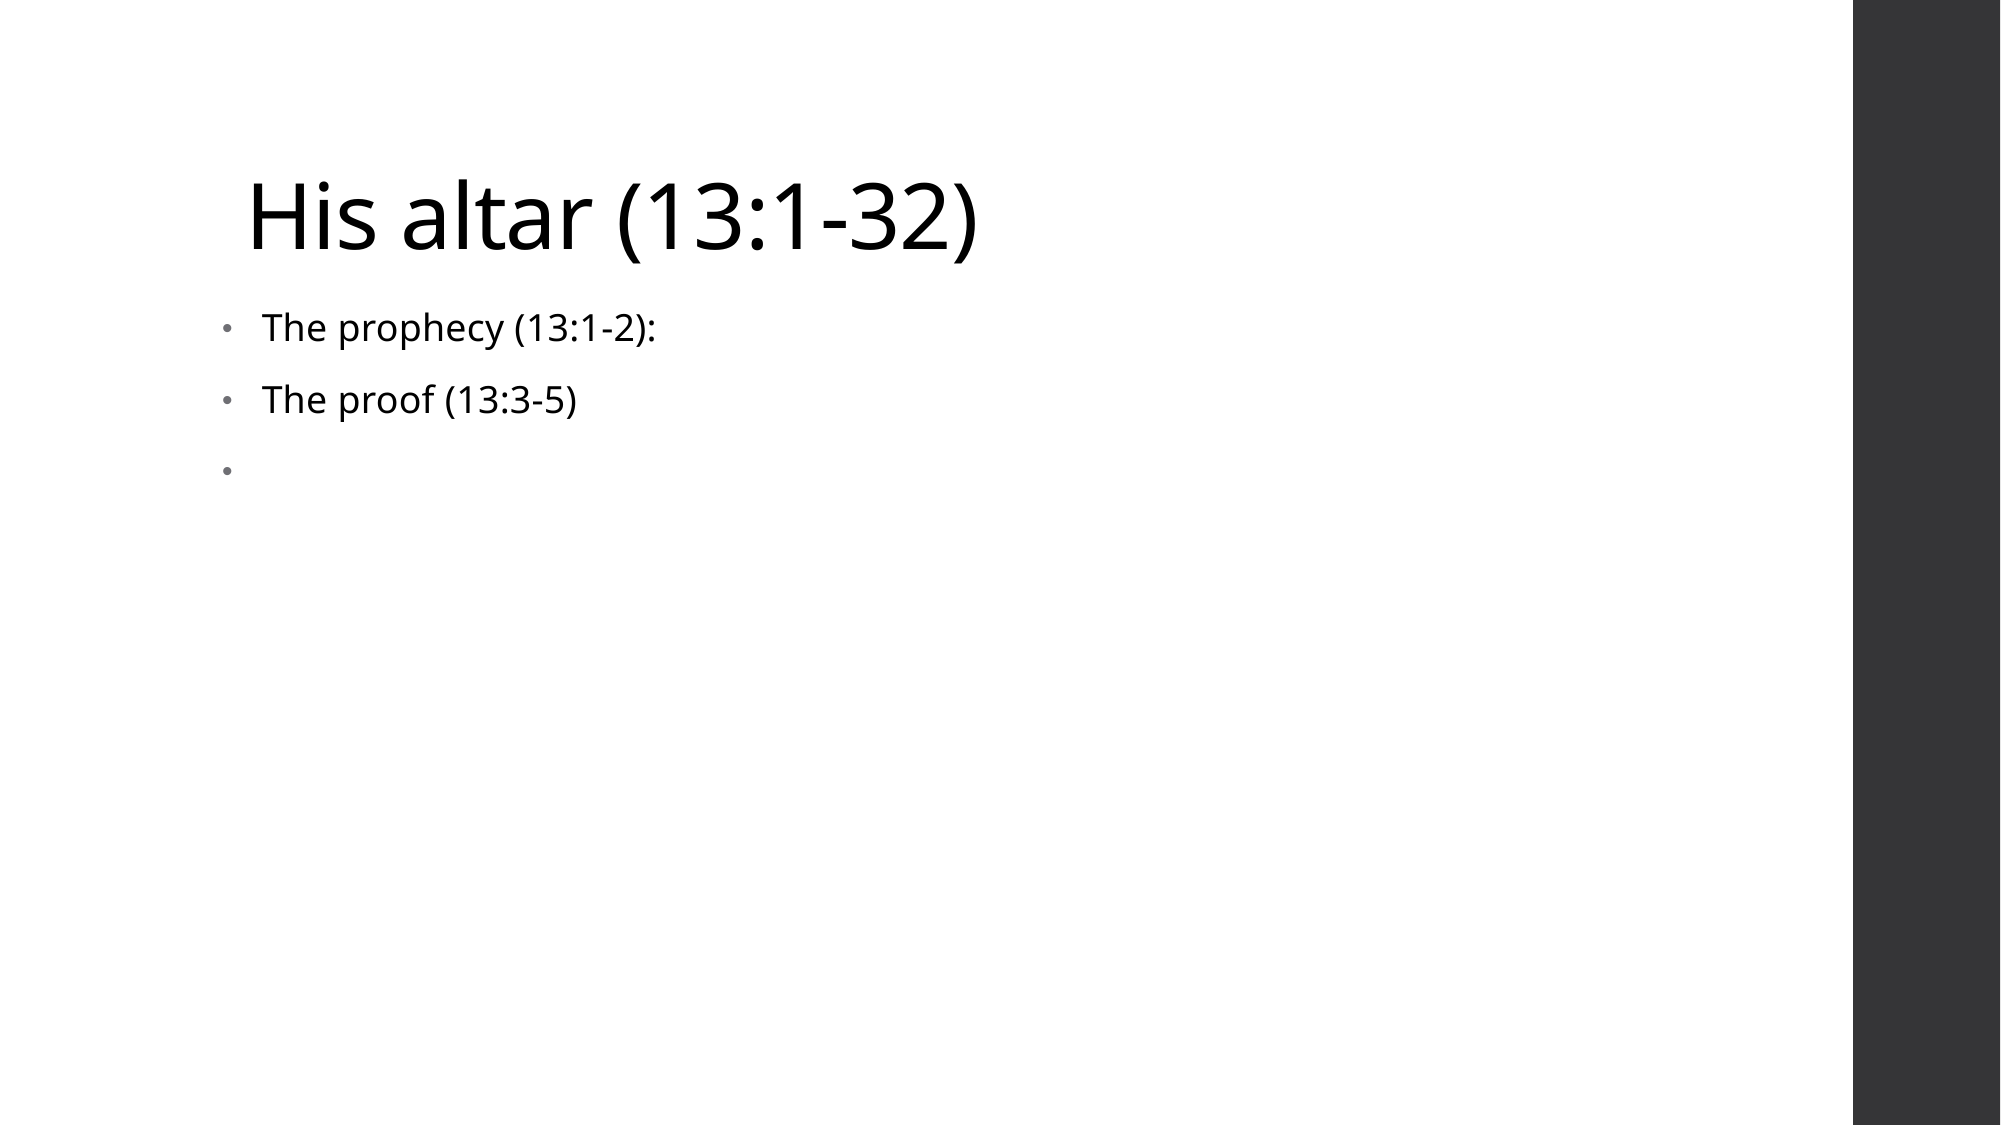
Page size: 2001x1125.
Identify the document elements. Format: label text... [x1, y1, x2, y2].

title His altar (13:1-32) [206, 60, 1797, 278]
list The prophecy (13:1-2): The proof (13:3-5) [206, 299, 1617, 1014]
